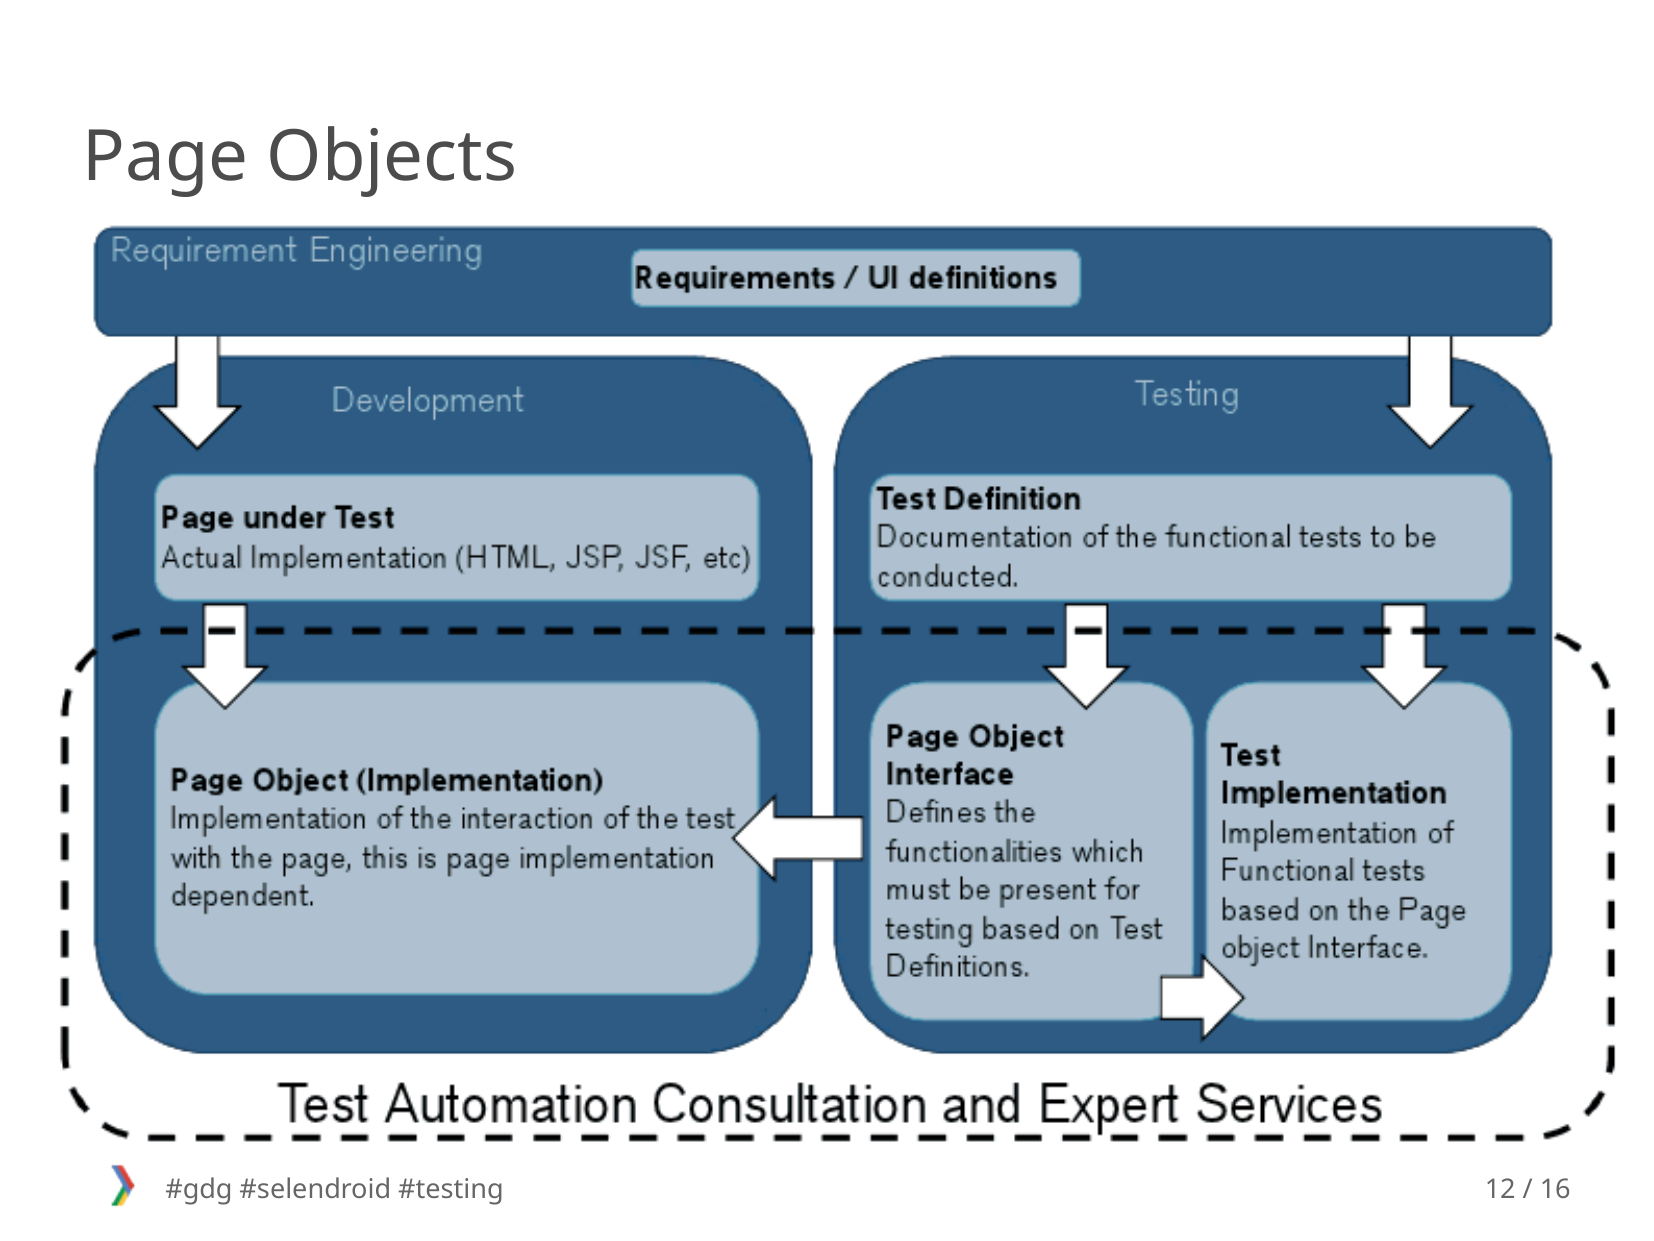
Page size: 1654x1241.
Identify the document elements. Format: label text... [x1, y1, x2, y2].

title Page Objects [82, 49, 1571, 214]
picture [36, 214, 1636, 1150]
picture [97, 1159, 148, 1211]
